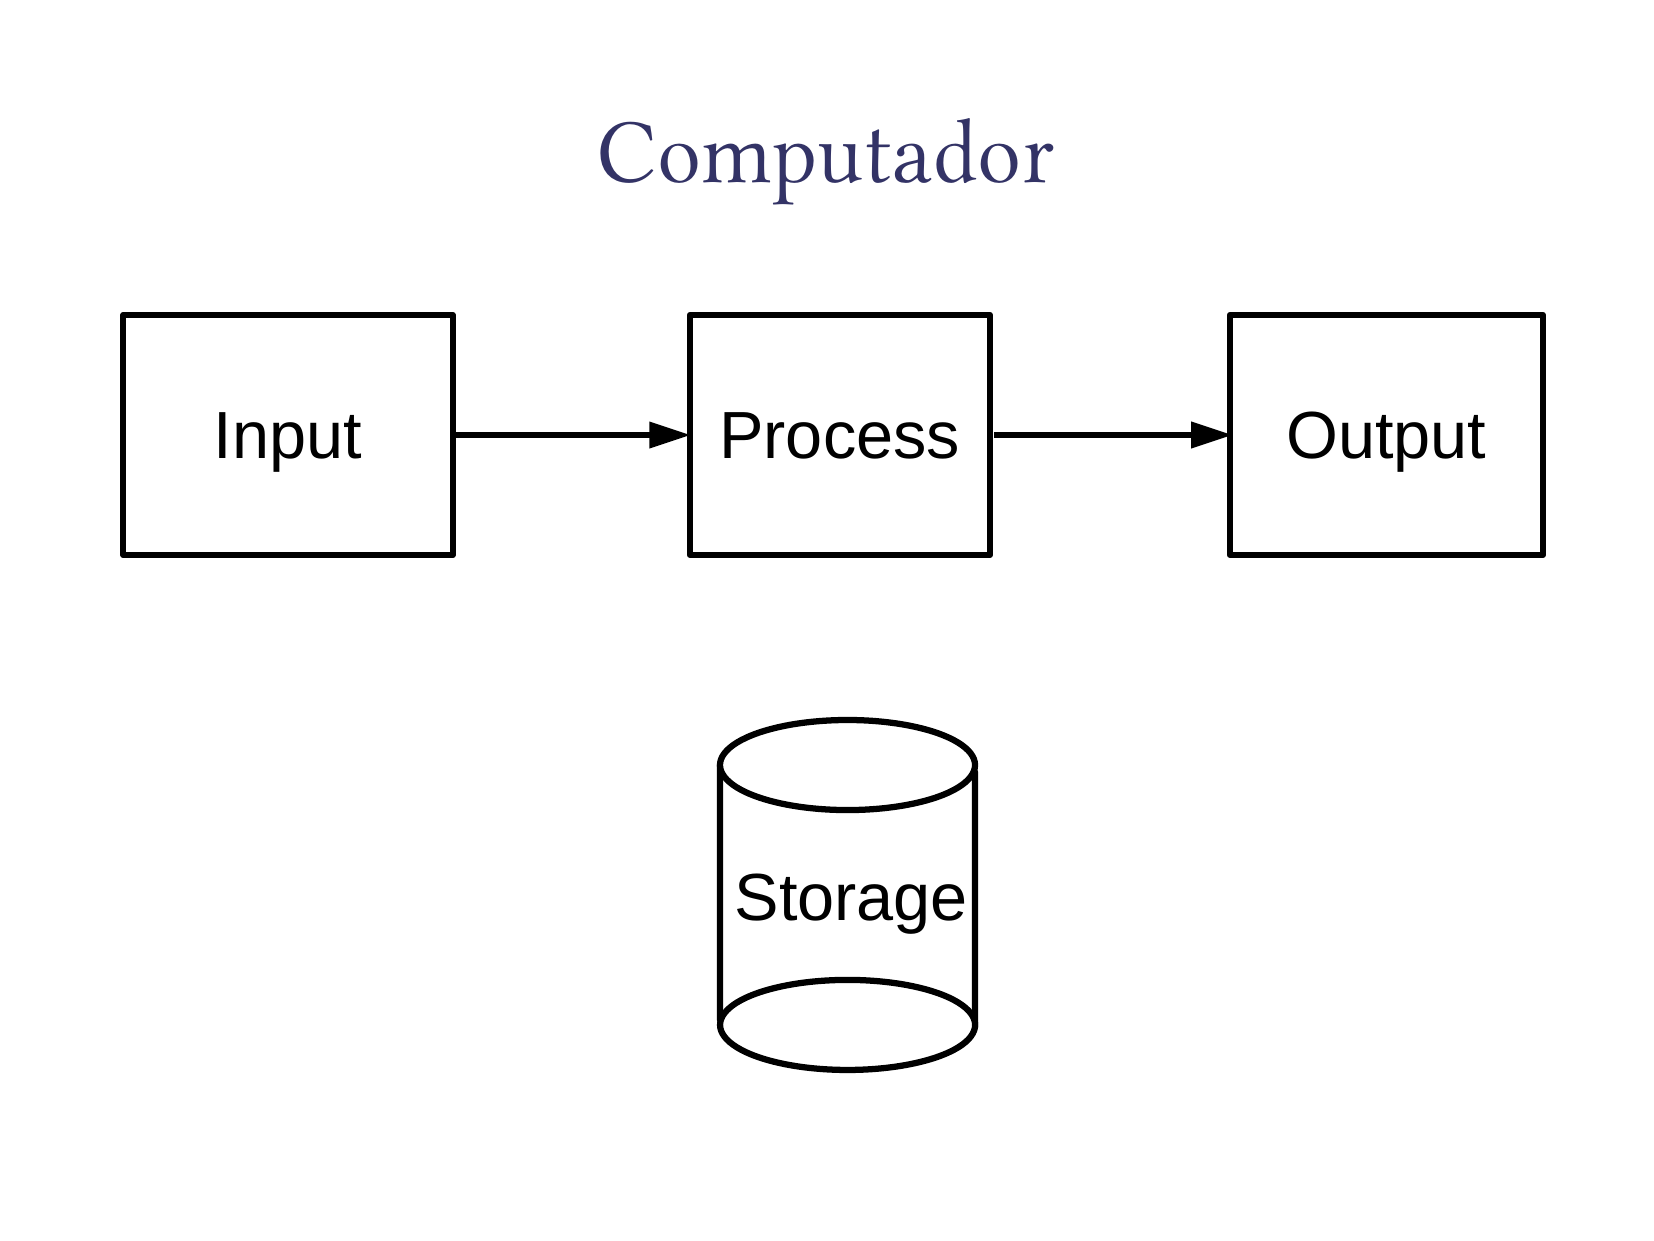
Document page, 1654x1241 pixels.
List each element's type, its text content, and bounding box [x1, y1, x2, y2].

text_box Output [1230, 315, 1543, 556]
text_box [720, 943, 976, 1070]
title Computador [82, 49, 1571, 257]
text_box [720, 720, 976, 852]
text_box Storage [720, 852, 1006, 943]
text_box Process [690, 315, 991, 556]
text_box Input [123, 315, 453, 556]
